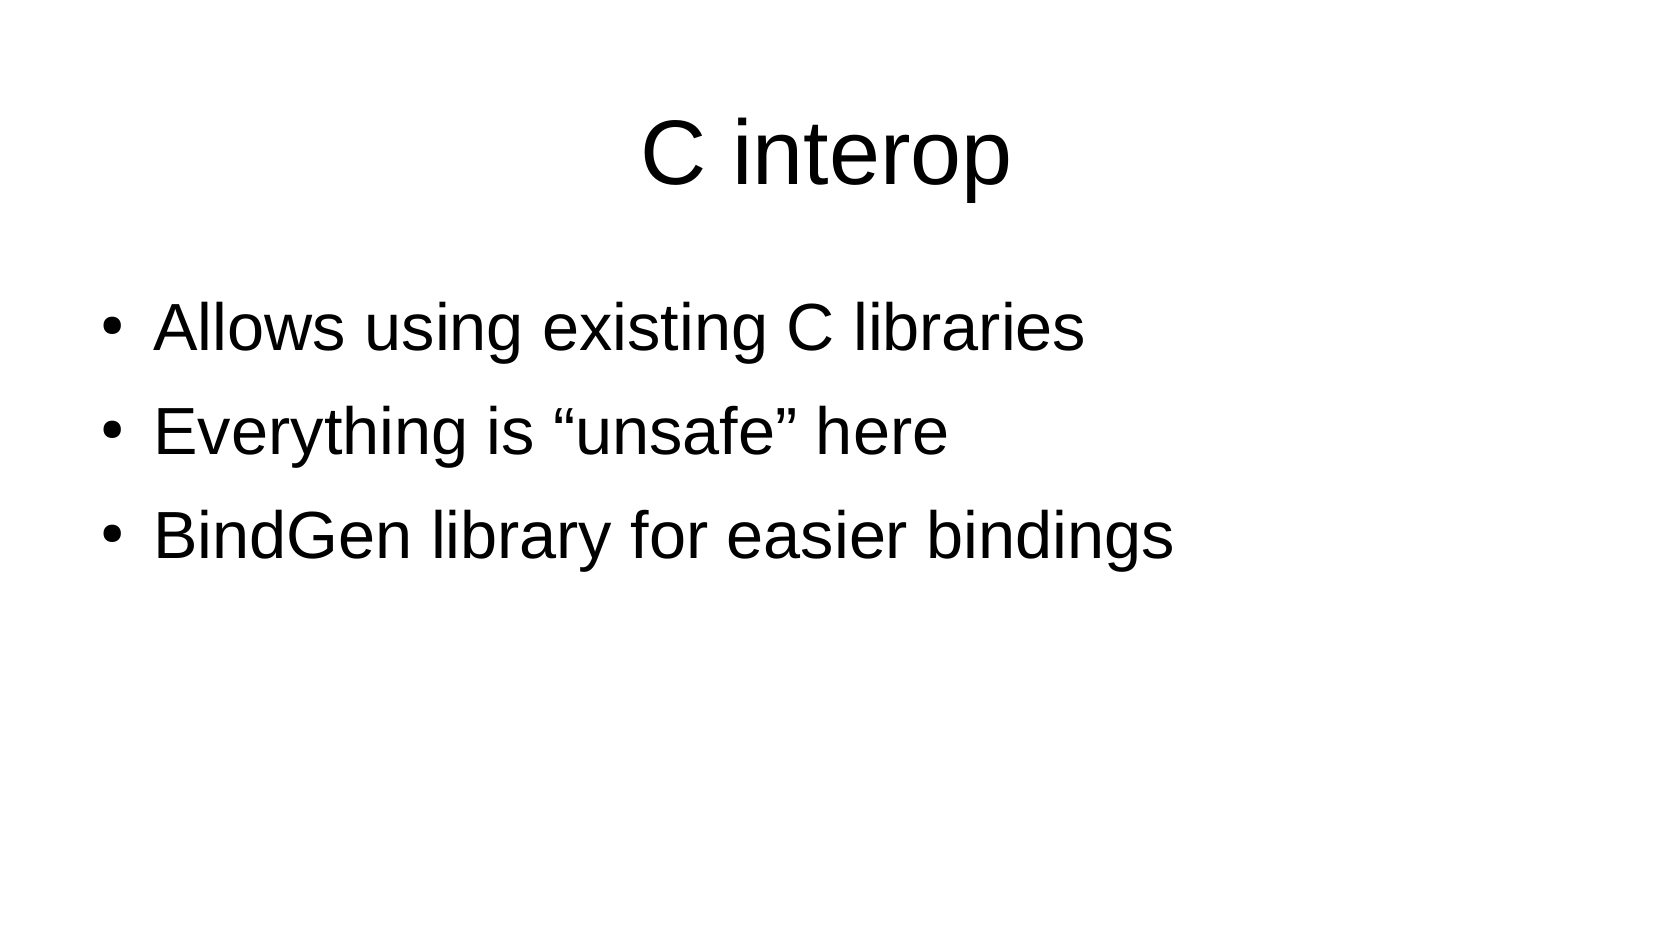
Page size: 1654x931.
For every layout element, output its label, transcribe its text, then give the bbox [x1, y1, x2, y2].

title C interop [82, 49, 1571, 257]
list Allows using existing C libraries Everything is “unsafe” here BindGen library for easier bindings [82, 290, 1571, 856]
